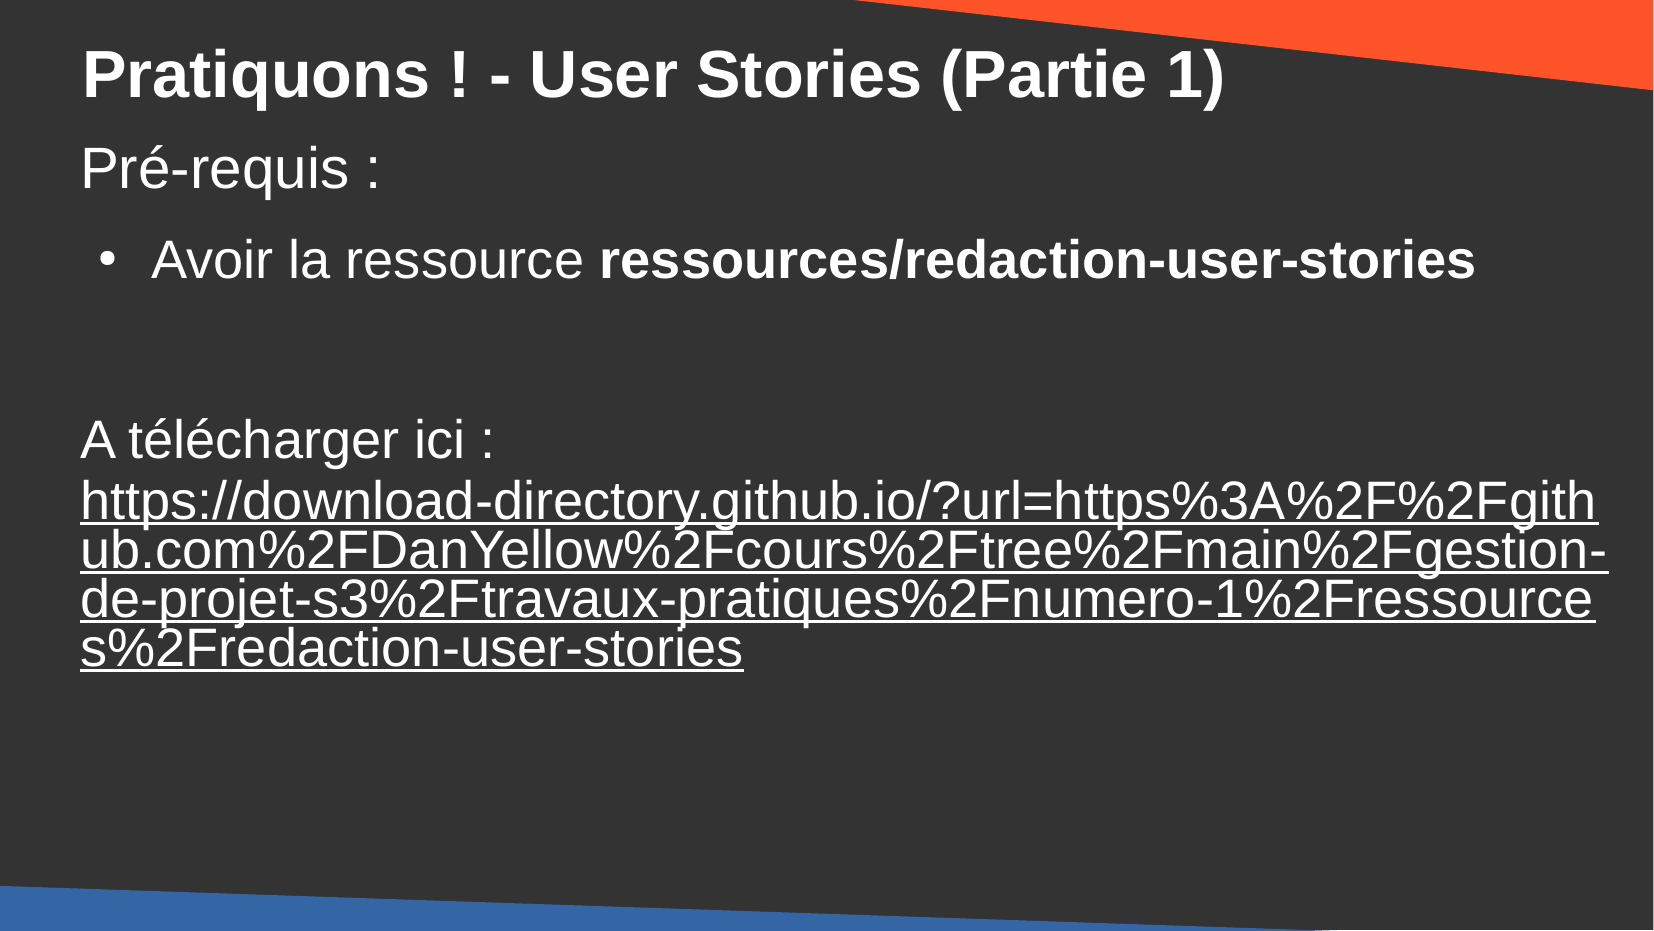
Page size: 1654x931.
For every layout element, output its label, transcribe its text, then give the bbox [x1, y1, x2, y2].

text_box [853, 0, 1653, 91]
list Pré-requis : Avoir la ressource ressources/redaction-user-stories A télécharger ici : https://download-directory.github.io/?url=https%3A%2F%2Fgithub.com%2FDanYellow%2Fcours%2Ftree%2Fmain%2Fgestion-de-projet-s3%2Ftravaux-pratiques%2Fnumero-1%2Fressources%2Fredaction-user-stories [80, 135, 1620, 721]
text_box [0, 885, 1337, 931]
title Pratiquons ! - User Stories (Partie 1) [82, 37, 1571, 114]
